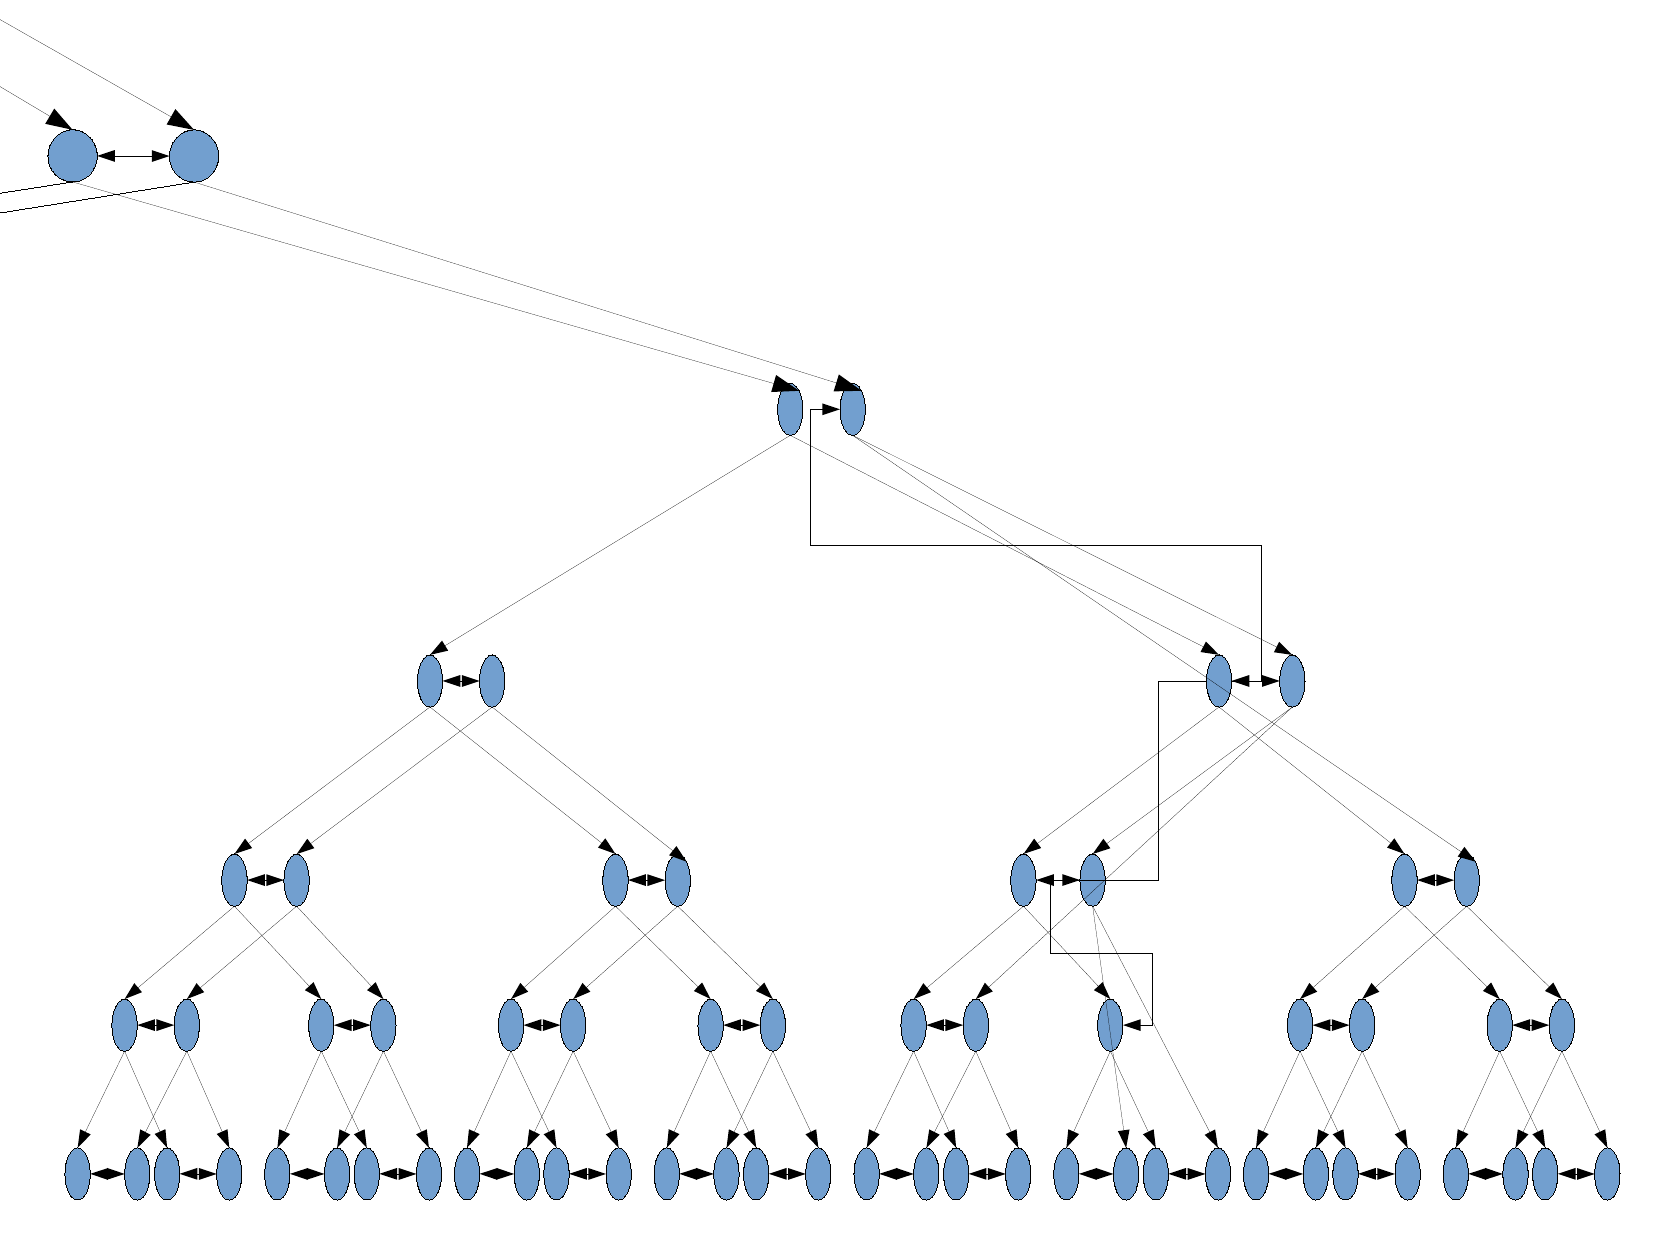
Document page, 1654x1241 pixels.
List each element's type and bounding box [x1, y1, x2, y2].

text_box [498, 999, 524, 1051]
text_box [1143, 1147, 1169, 1200]
text_box [1287, 999, 1313, 1051]
text_box [1502, 1147, 1529, 1201]
text_box [454, 1147, 480, 1200]
text_box [308, 999, 334, 1052]
text_box [1349, 999, 1375, 1052]
text_box [654, 1147, 680, 1200]
text_box [1391, 854, 1418, 906]
text_box [1113, 1148, 1139, 1201]
text_box [124, 1147, 150, 1201]
text_box [1010, 854, 1037, 906]
text_box [154, 1148, 180, 1200]
text_box [777, 391, 803, 435]
text_box [1454, 858, 1480, 906]
text_box [264, 1147, 290, 1200]
text_box [1206, 678, 1230, 707]
text_box [416, 1147, 442, 1201]
text_box [283, 854, 310, 906]
text_box [1279, 655, 1306, 707]
text_box [665, 857, 691, 906]
text_box [900, 999, 927, 1052]
text_box [543, 1147, 570, 1200]
text_box [853, 383, 862, 390]
text_box [64, 1147, 91, 1200]
text_box [216, 1147, 242, 1201]
text_box [1443, 1148, 1469, 1200]
text_box [697, 999, 724, 1052]
text_box [743, 1148, 769, 1200]
text_box [324, 1147, 350, 1201]
text_box [1079, 881, 1102, 899]
text_box [853, 1147, 880, 1200]
text_box [1097, 1001, 1112, 1052]
text_box [1532, 1148, 1558, 1200]
text_box [1084, 881, 1106, 906]
text_box [1243, 1147, 1269, 1200]
text_box [805, 1147, 831, 1201]
text_box [790, 383, 799, 390]
text_box [963, 999, 989, 1052]
text_box [840, 391, 866, 436]
text_box [354, 1147, 380, 1200]
text_box [514, 1148, 540, 1201]
text_box [1594, 1147, 1621, 1201]
text_box [1206, 655, 1232, 693]
text_box [1205, 1148, 1231, 1201]
text_box [1395, 1147, 1421, 1201]
text_box [1005, 1148, 1031, 1201]
text_box [47, 129, 98, 182]
text_box [370, 999, 397, 1052]
text_box [1549, 999, 1575, 1051]
text_box [1303, 1148, 1329, 1201]
text_box [913, 1147, 939, 1201]
text_box [1332, 1147, 1359, 1200]
text_box [174, 999, 200, 1052]
text_box [713, 1147, 740, 1201]
text_box [111, 999, 138, 1052]
text_box [1053, 1147, 1079, 1200]
text_box [479, 654, 505, 707]
text_box [602, 854, 629, 906]
text_box [1079, 854, 1106, 880]
text_box [221, 854, 248, 906]
text_box [760, 999, 786, 1051]
text_box [169, 129, 219, 182]
text_box [417, 655, 443, 707]
text_box [1487, 999, 1513, 1052]
text_box [606, 1147, 632, 1201]
text_box [943, 1148, 969, 1200]
text_box [560, 999, 586, 1052]
text_box [1106, 999, 1123, 1051]
